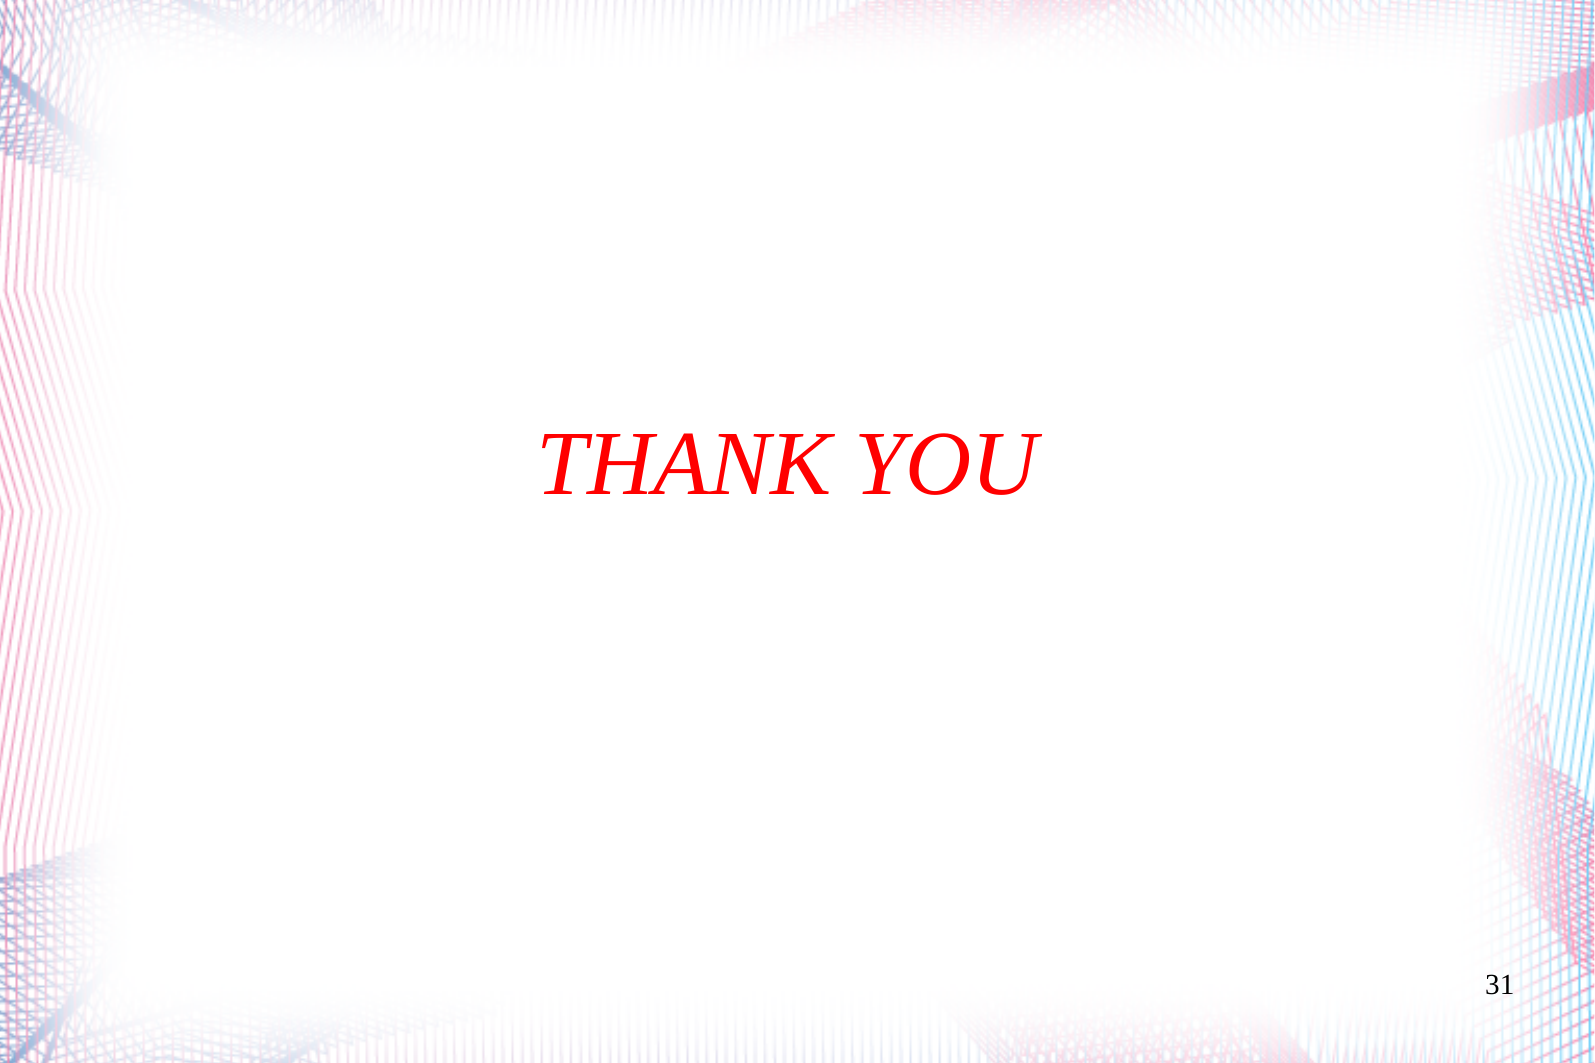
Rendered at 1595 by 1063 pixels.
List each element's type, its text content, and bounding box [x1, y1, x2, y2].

picture [0, 0, 1595, 1063]
text_box THANK YOU [225, 405, 1351, 646]
